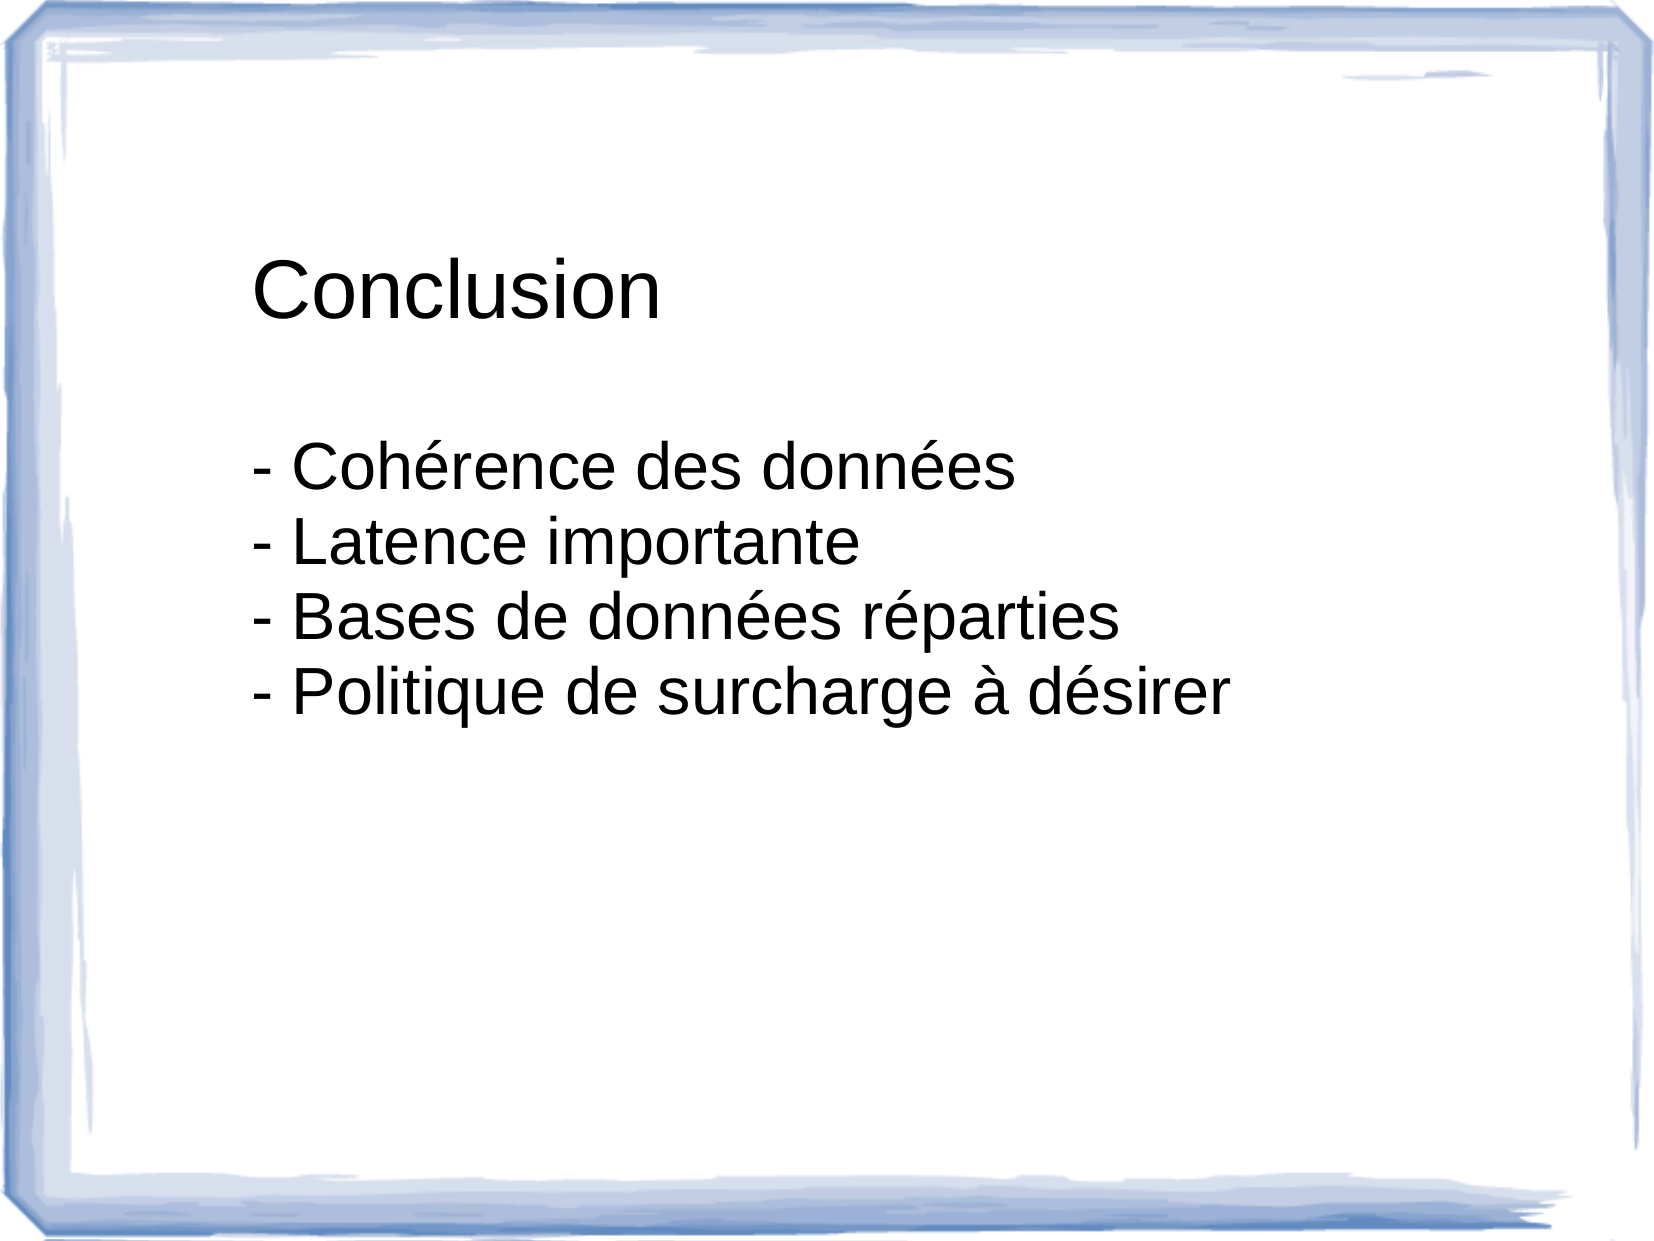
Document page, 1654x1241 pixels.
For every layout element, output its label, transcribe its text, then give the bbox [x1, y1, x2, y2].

text_box Conclusion - Cohérence des données - Latence importante - Bases de données réparties - Politique de surcharge à désirer [236, 236, 1477, 737]
picture [0, 0, 1654, 1241]
